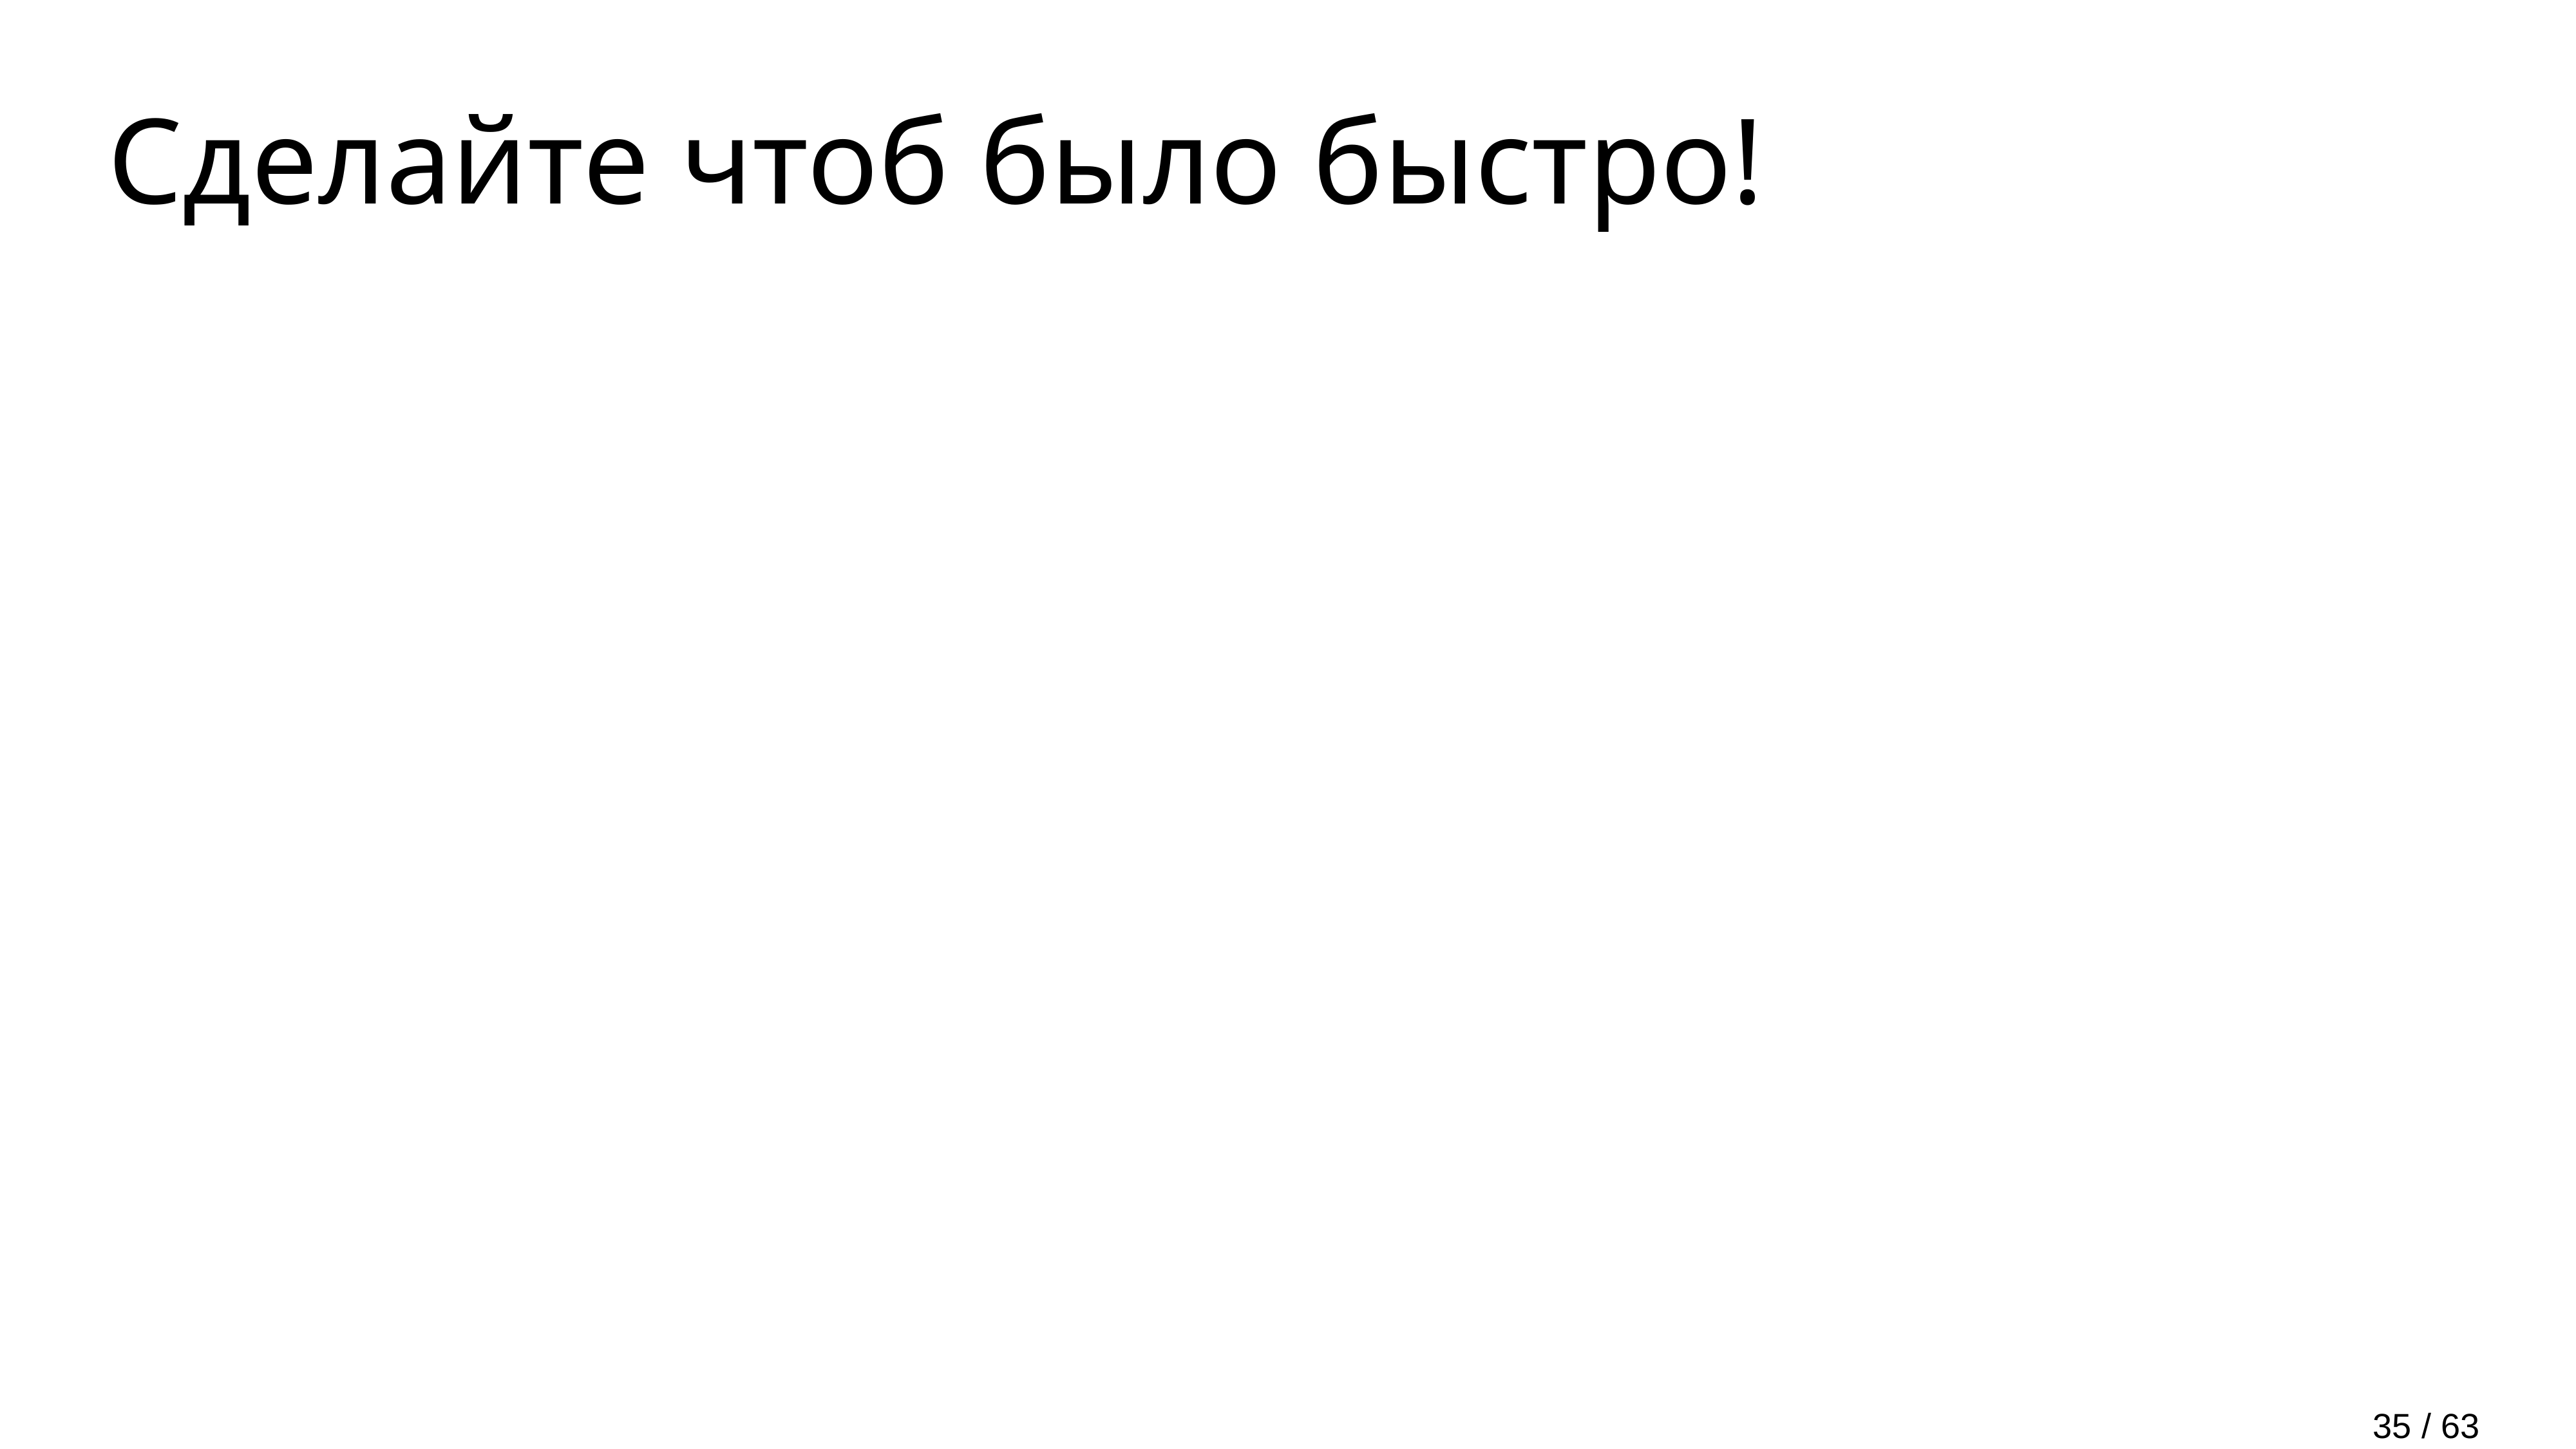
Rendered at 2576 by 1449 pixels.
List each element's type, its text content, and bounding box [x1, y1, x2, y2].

title Сделайте чтоб было быстро! [108, 80, 2468, 242]
text_box <number> / 63 [2363, 1402, 2576, 1449]
